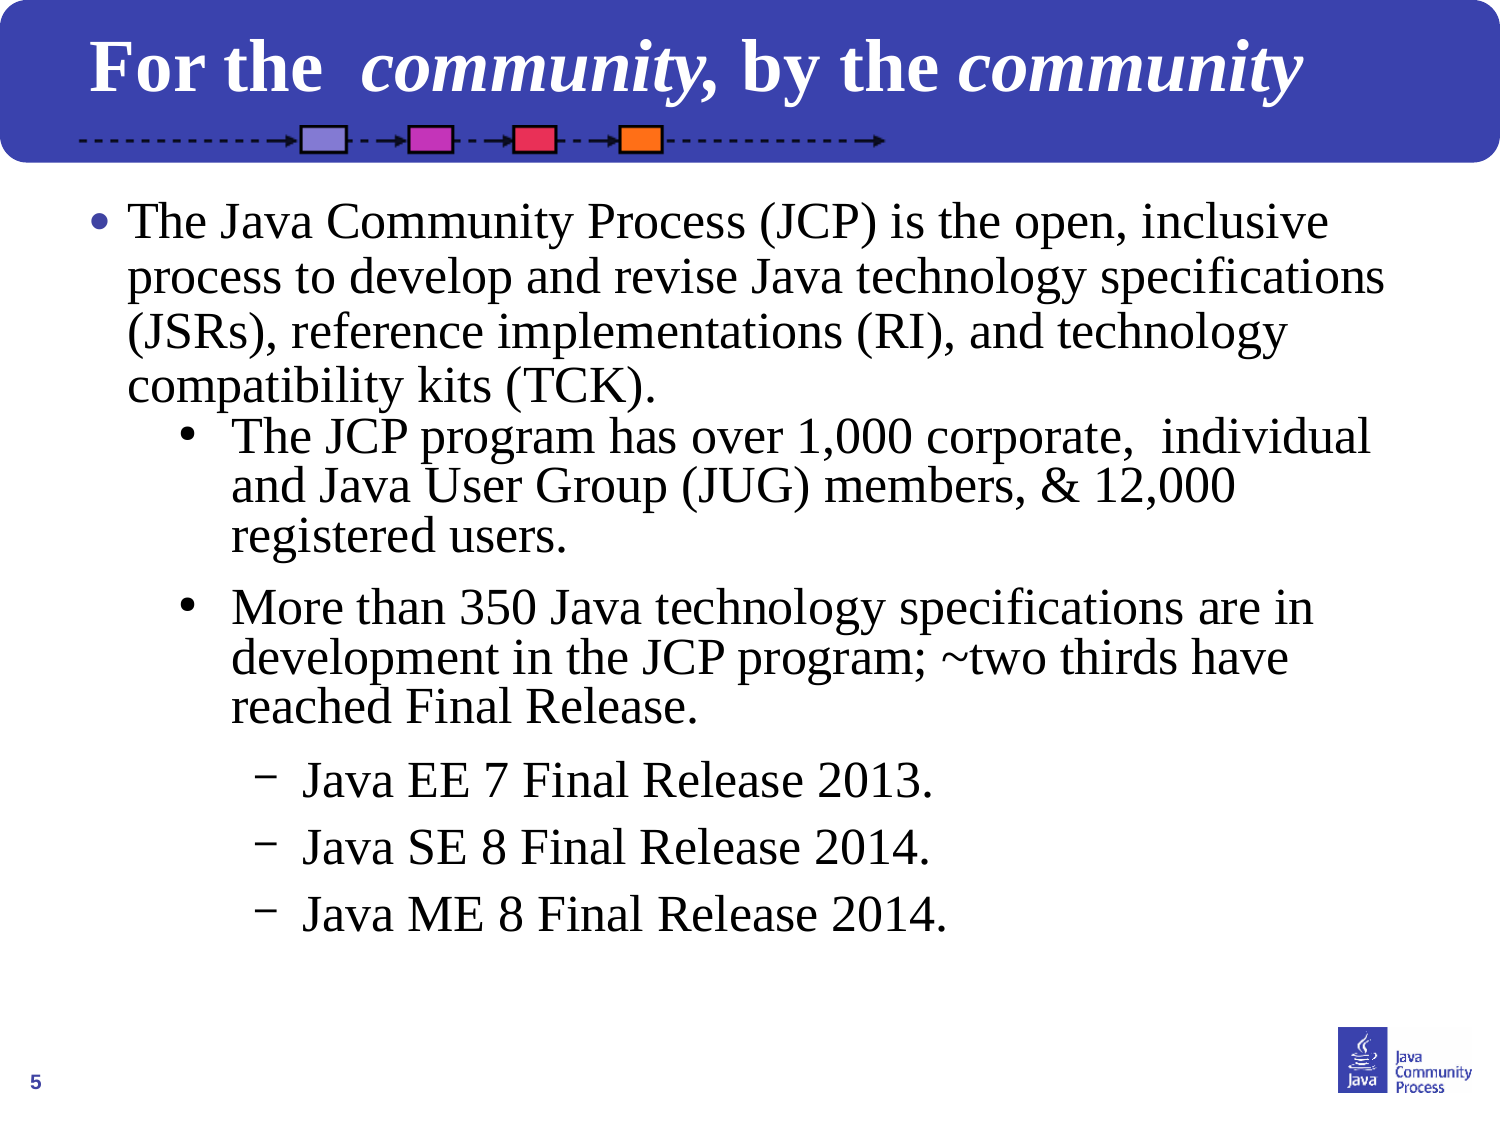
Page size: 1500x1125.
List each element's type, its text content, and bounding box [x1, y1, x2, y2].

picture [70, 125, 897, 156]
title For the community, by the community [75, 16, 1438, 126]
list The Java Community Process (JCP) is the open, inclusive process to develop and revise Java technology specifications (JSRs), reference implementations (RI), and technology compatibility kits (TCK). The JCP program has over 1,000 corporate, individual and Java User Group (JUG) members, & 12,000 registered users. More than 350 Java technology specifications are in development in the JCP program; ~two thirds have reached Final Release. Java EE 7 Final Release 2013. Java SE 8 Final Release 2014. Java ME 8 Final Release 2014. [75, 187, 1442, 1065]
picture [1337, 1026, 1472, 1093]
